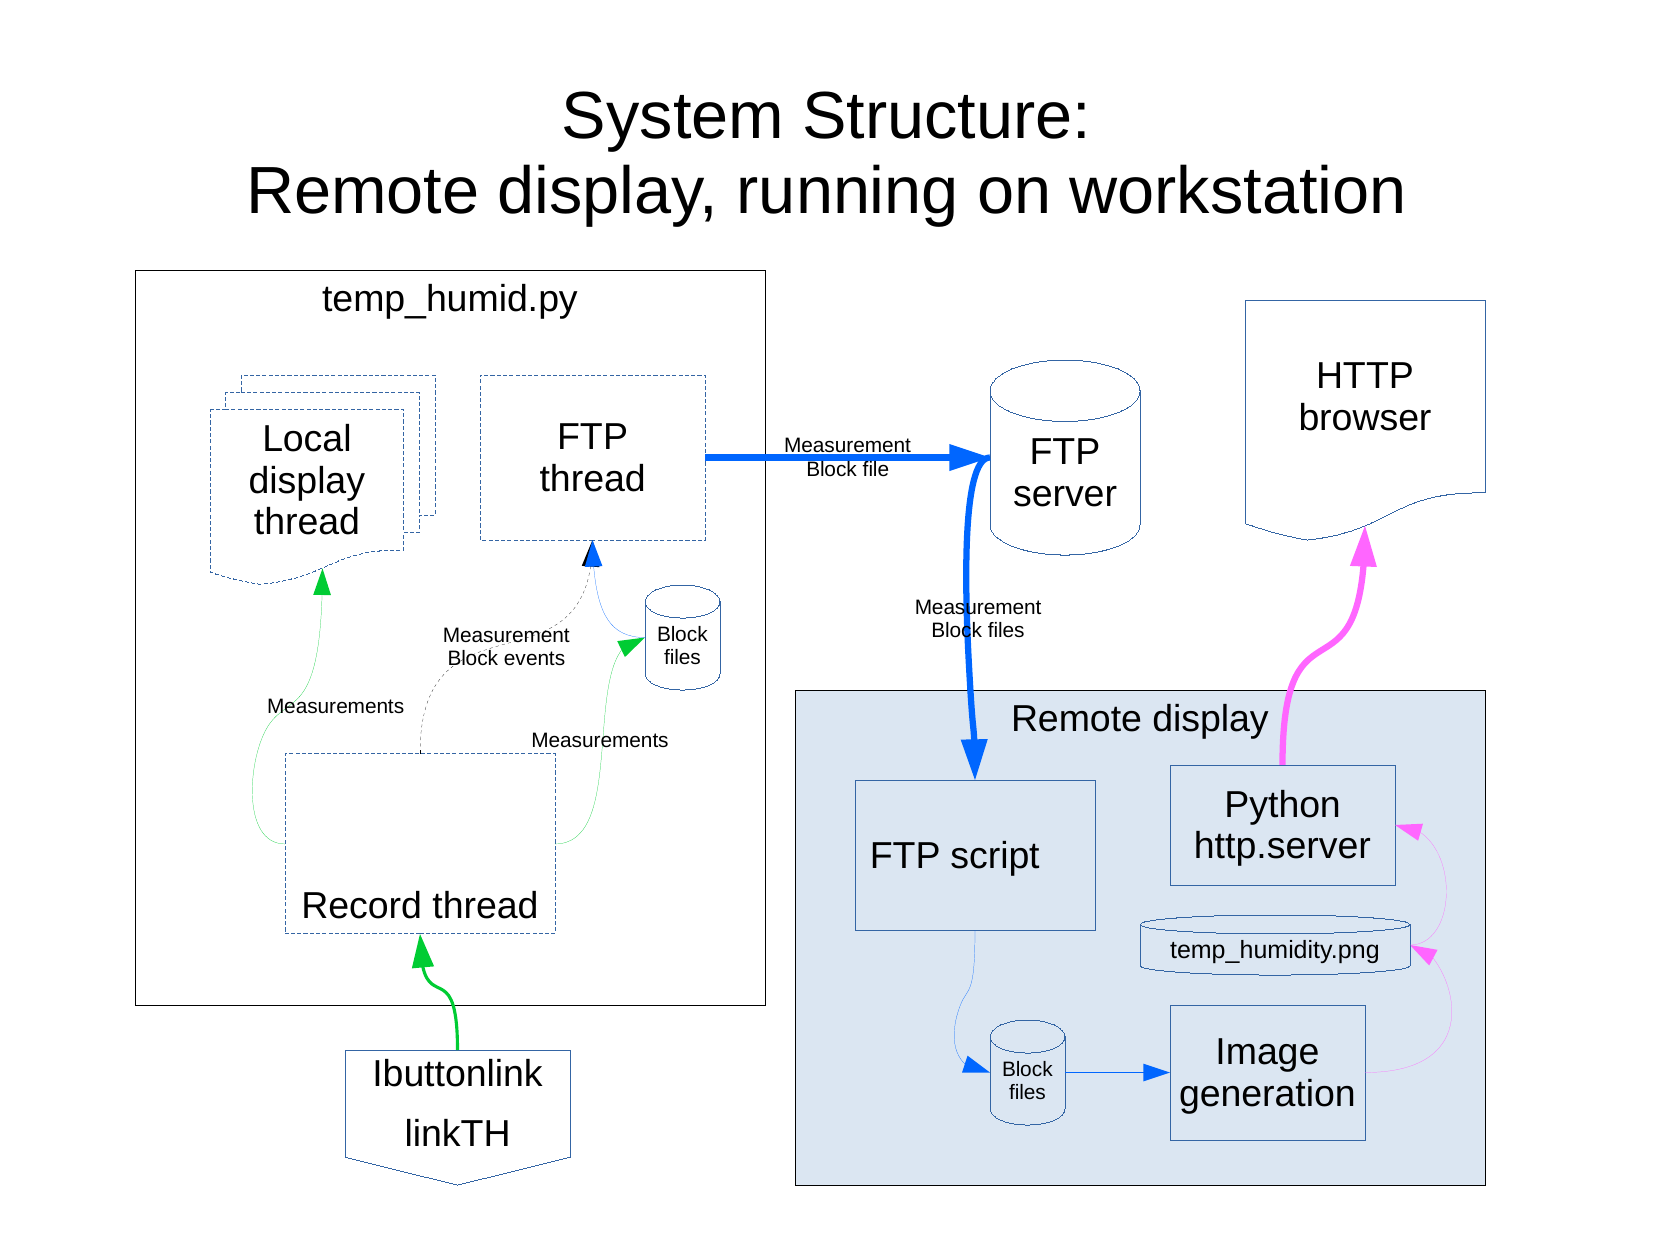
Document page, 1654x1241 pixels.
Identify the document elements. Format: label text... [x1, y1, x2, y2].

text_box HTTP browser [1245, 300, 1486, 541]
text_box Local display thread [210, 375, 436, 585]
text_box Image generation [1170, 1005, 1366, 1141]
text_box Python http.server [1170, 765, 1396, 886]
text_box Record thread [285, 753, 556, 934]
text_box FTP script [855, 780, 1096, 931]
text_box temp_humid.py [421, 461, 766, 1006]
title System Structure: Remote display, running on workstation [82, 49, 1571, 257]
text_box temp_humidity.png [1140, 915, 1411, 976]
text_box FTP thread [480, 375, 706, 541]
text_box Remote display [955, 690, 1451, 1072]
text_box Ibuttonlink linkTH [345, 1050, 571, 1186]
text_box Remote display [795, 690, 1486, 1186]
text_box FTP server [990, 360, 1141, 556]
text_box Block files [990, 1020, 1066, 1126]
text_box Block files [645, 585, 721, 691]
text_box temp_humid.py [135, 270, 766, 1006]
